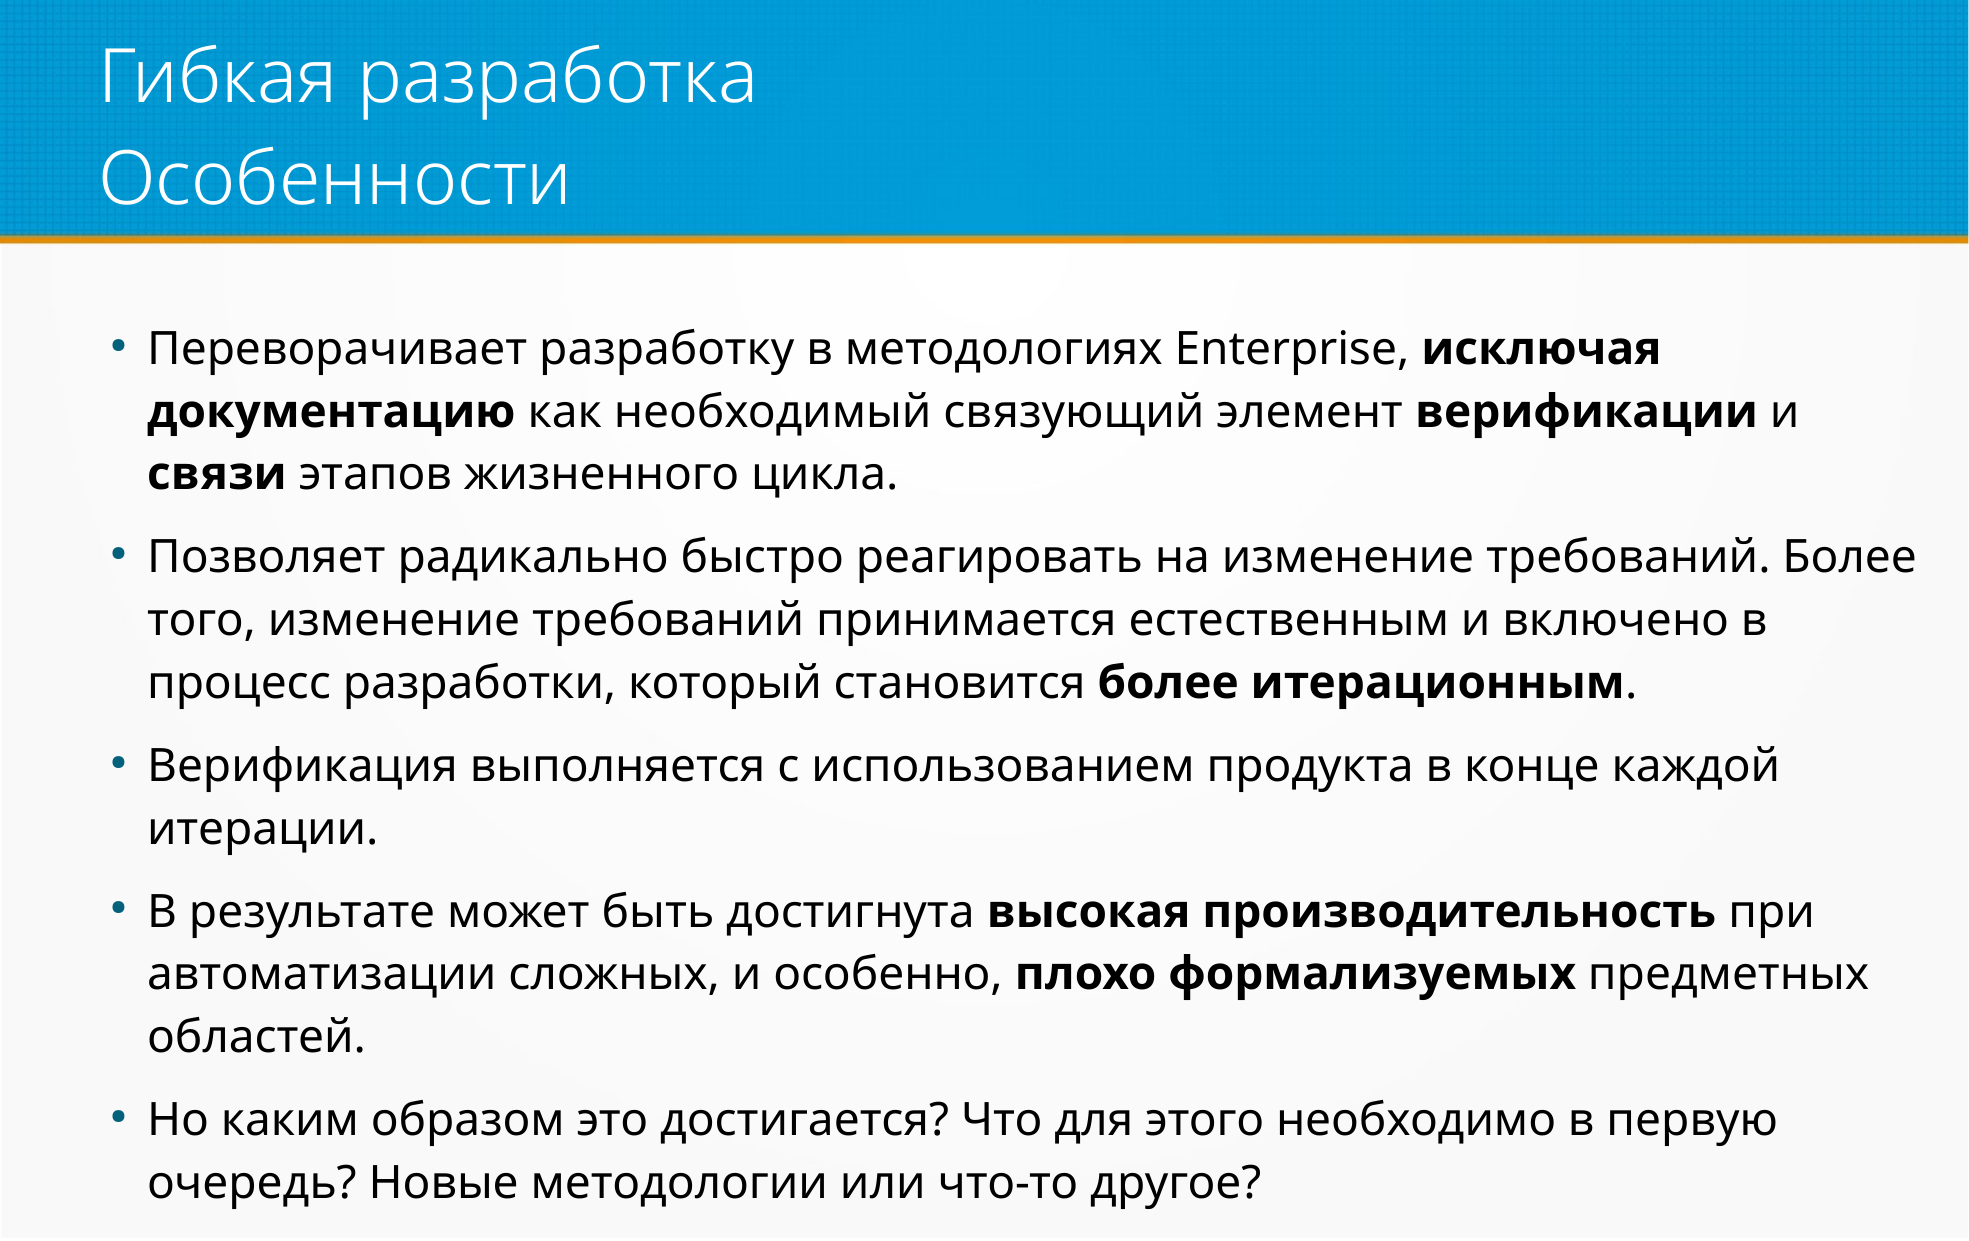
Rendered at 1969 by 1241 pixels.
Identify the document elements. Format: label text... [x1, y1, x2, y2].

list Переворачивает разработку в методологиях Enterprise, исключая документацию как необходимый связующий элемент верификации и связи этапов жизненного цикла. Позволяет радикально быстро реагировать на изменение требований. Более того, изменение требований принимается естественным и включено в процесс разработки, который становится более итерационным. Верификация выполняется с использованием продукта в конце каждой итерации. В результате может быть достигнута высокая производительность при автоматизации сложных, и особенно, плохо формализуемых предметных областей. Но каким образом это достигается? Что для этого необходимо в первую очередь? Новые методологии или что-то другое? [98, 315, 1949, 1217]
picture [0, 233, 1969, 1241]
title Гибкая разработка Особенности [98, 19, 1870, 227]
